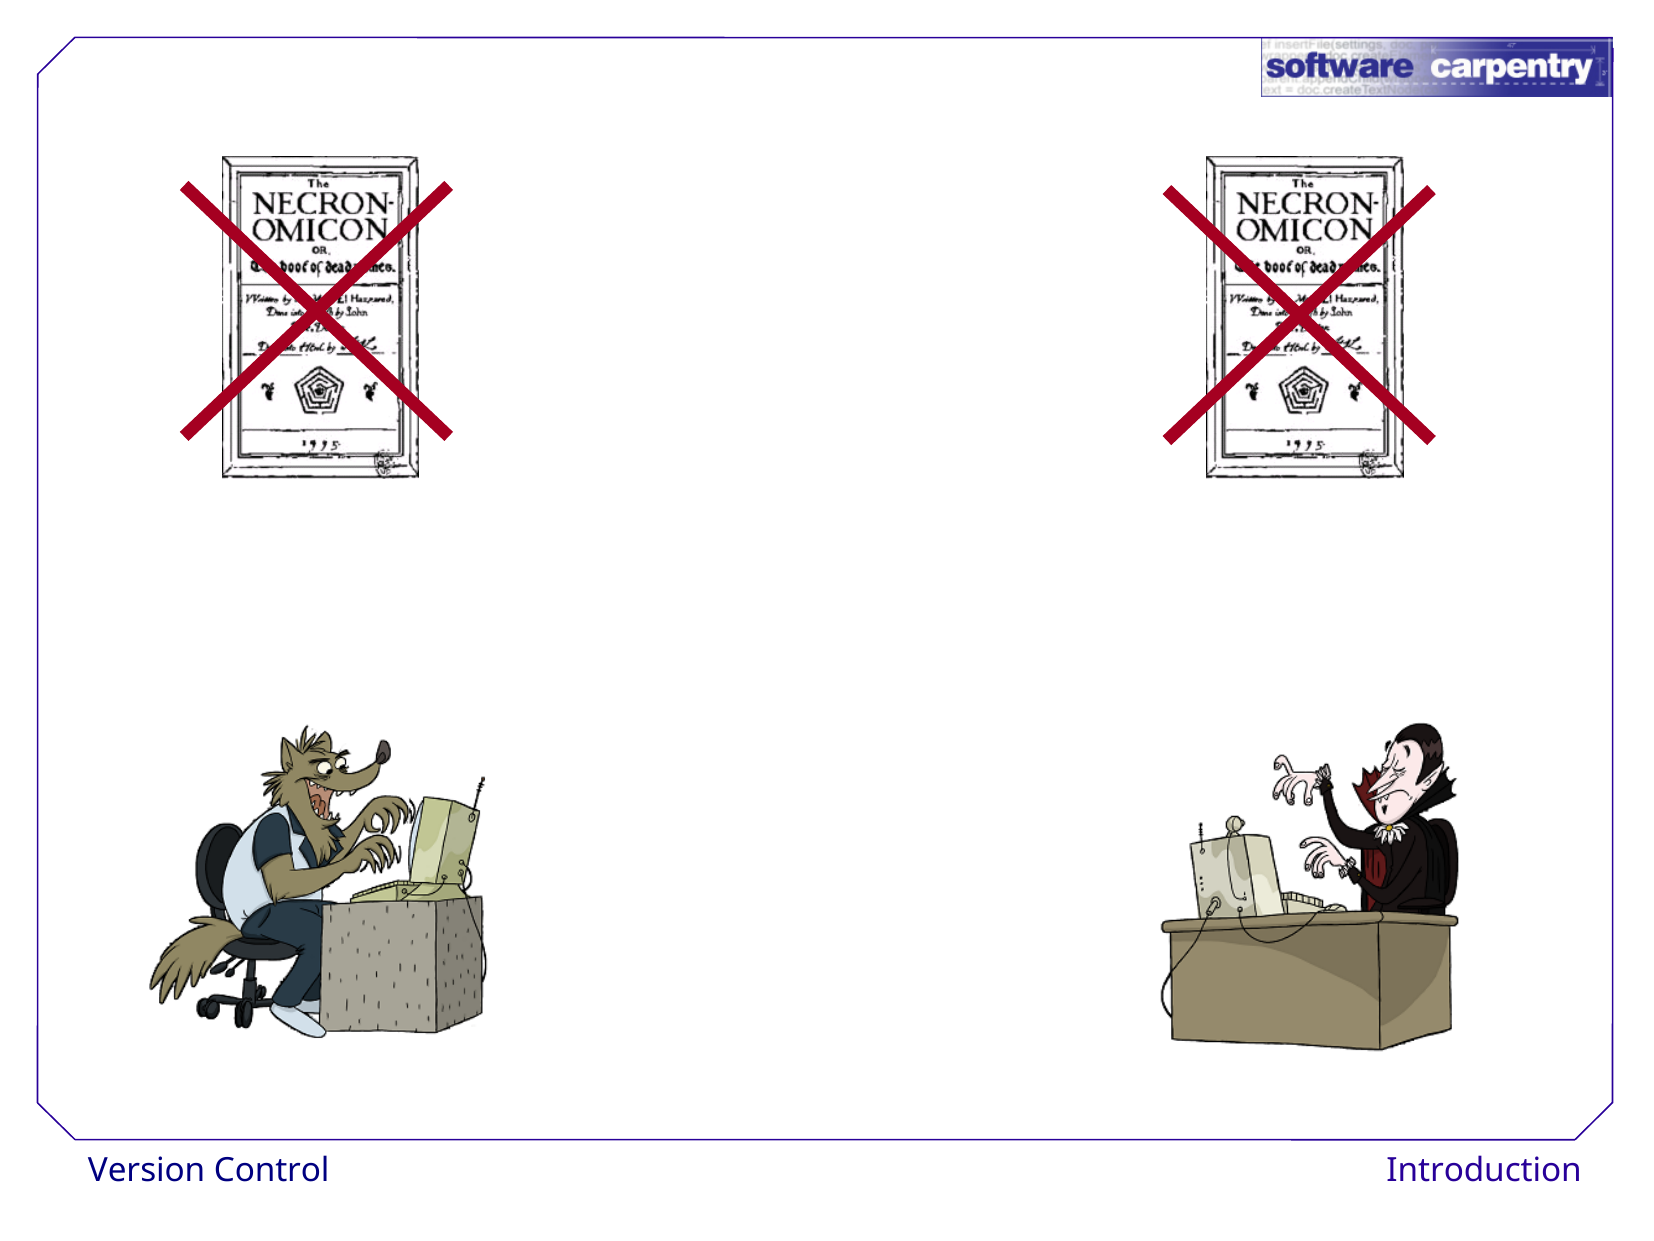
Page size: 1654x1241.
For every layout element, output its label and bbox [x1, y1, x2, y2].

picture [222, 156, 419, 301]
picture [222, 231, 306, 390]
picture [1148, 695, 1474, 1067]
picture [1206, 156, 1404, 305]
picture [1261, 39, 1613, 97]
picture [327, 224, 419, 398]
picture [1206, 325, 1404, 479]
picture [222, 321, 419, 479]
picture [137, 705, 516, 1069]
picture [1206, 237, 1289, 393]
picture [1310, 226, 1404, 404]
